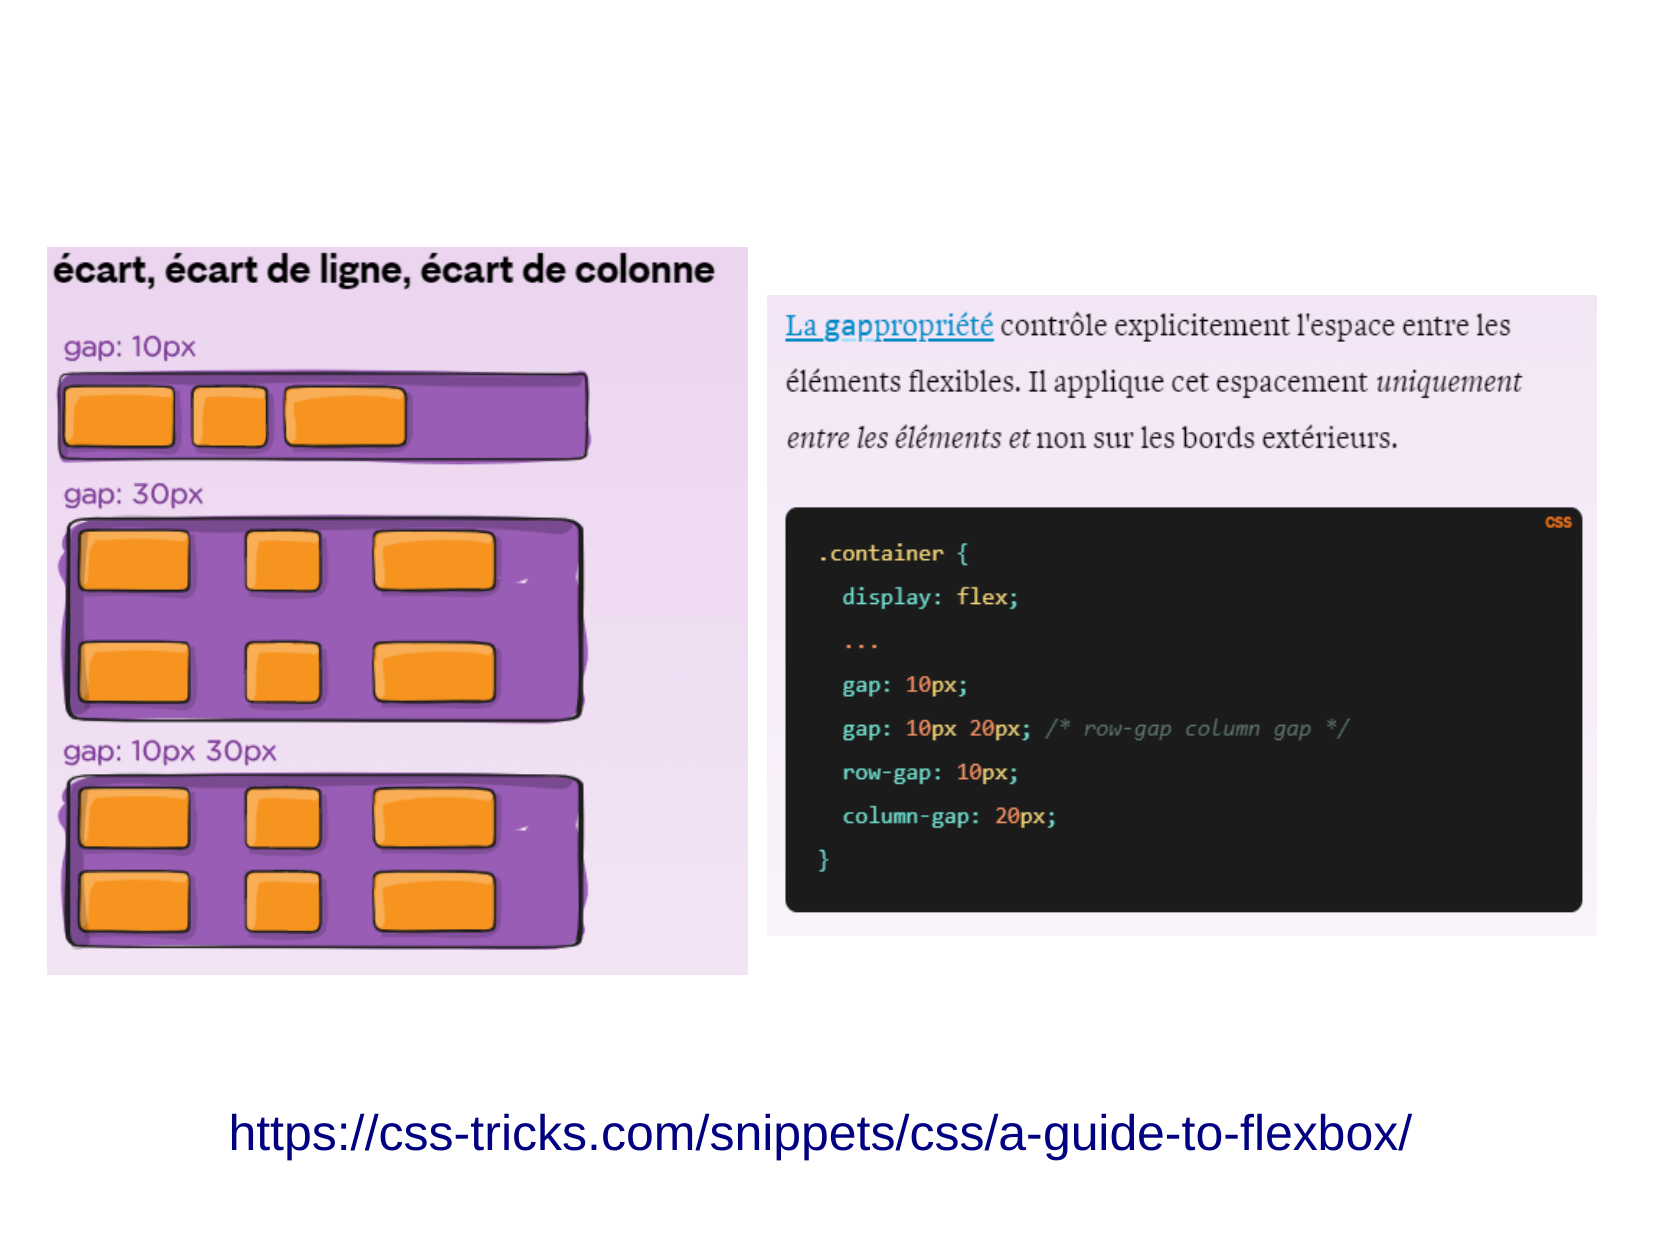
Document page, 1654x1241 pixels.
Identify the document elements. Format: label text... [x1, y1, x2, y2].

picture [47, 247, 748, 975]
text_box https://css-tricks.com/snippets/css/a-guide-to-flexbox/ [47, 1098, 1595, 1170]
picture [767, 295, 1597, 936]
